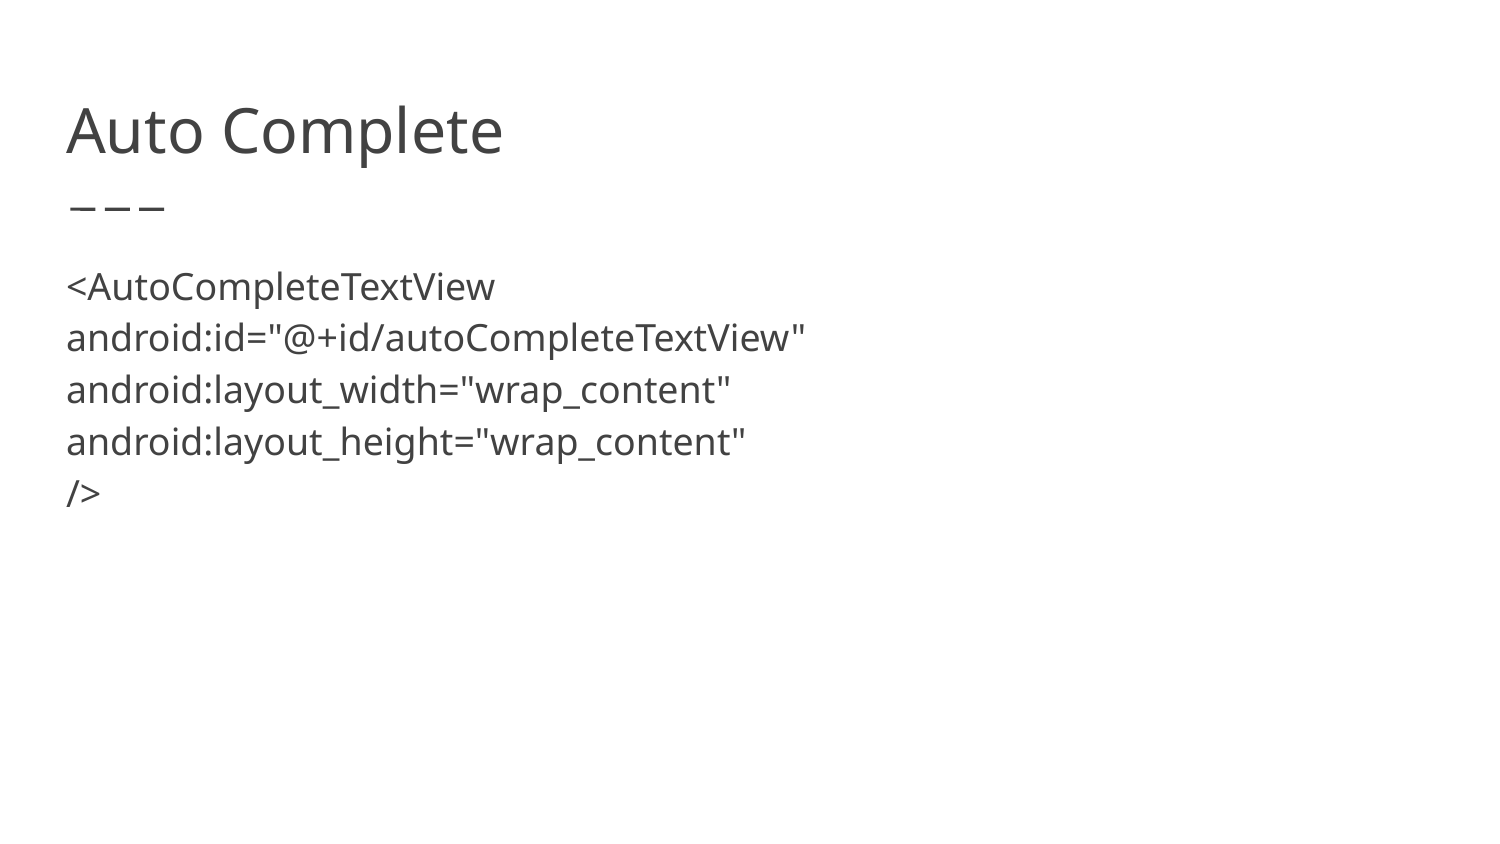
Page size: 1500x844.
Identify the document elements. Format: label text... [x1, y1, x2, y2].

list <AutoCompleteTextView android:id="@+id/autoCompleteTextView" android:layout_width="wrap_content" android:layout_height="wrap_content" /> [51, 240, 1449, 750]
title Auto Complete [51, 61, 1449, 182]
